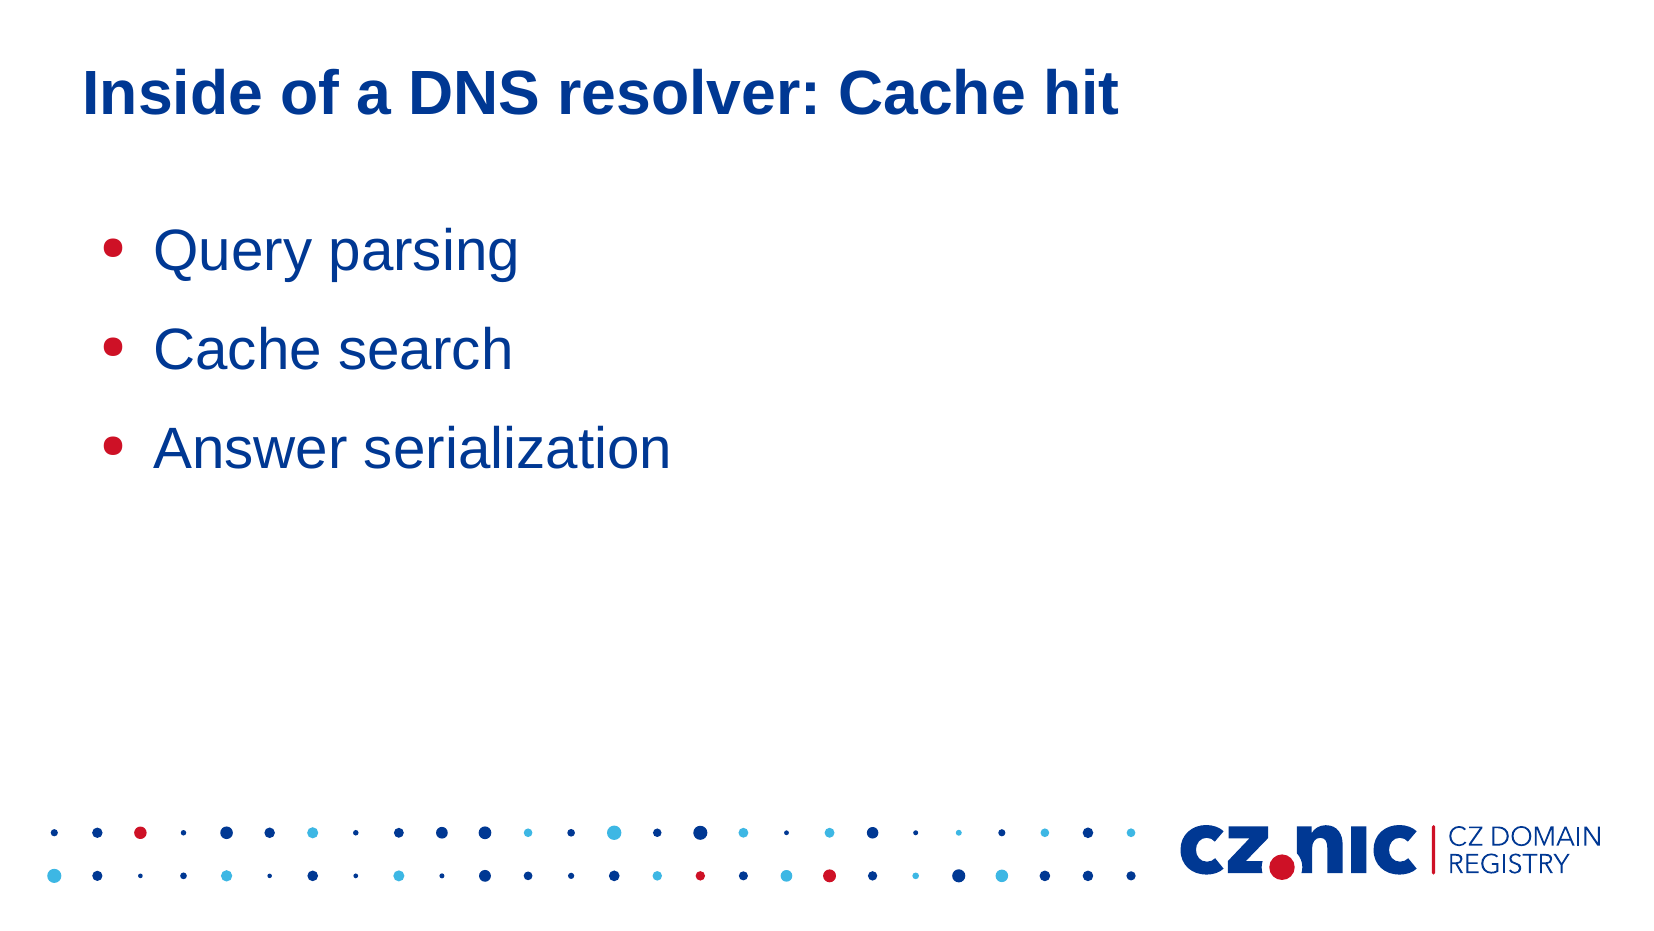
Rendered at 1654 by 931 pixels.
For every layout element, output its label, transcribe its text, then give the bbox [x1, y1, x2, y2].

list Query parsing Cache search Answer serialization [82, 217, 1571, 758]
title Inside of a DNS resolver: Cache hit [82, 53, 1571, 133]
